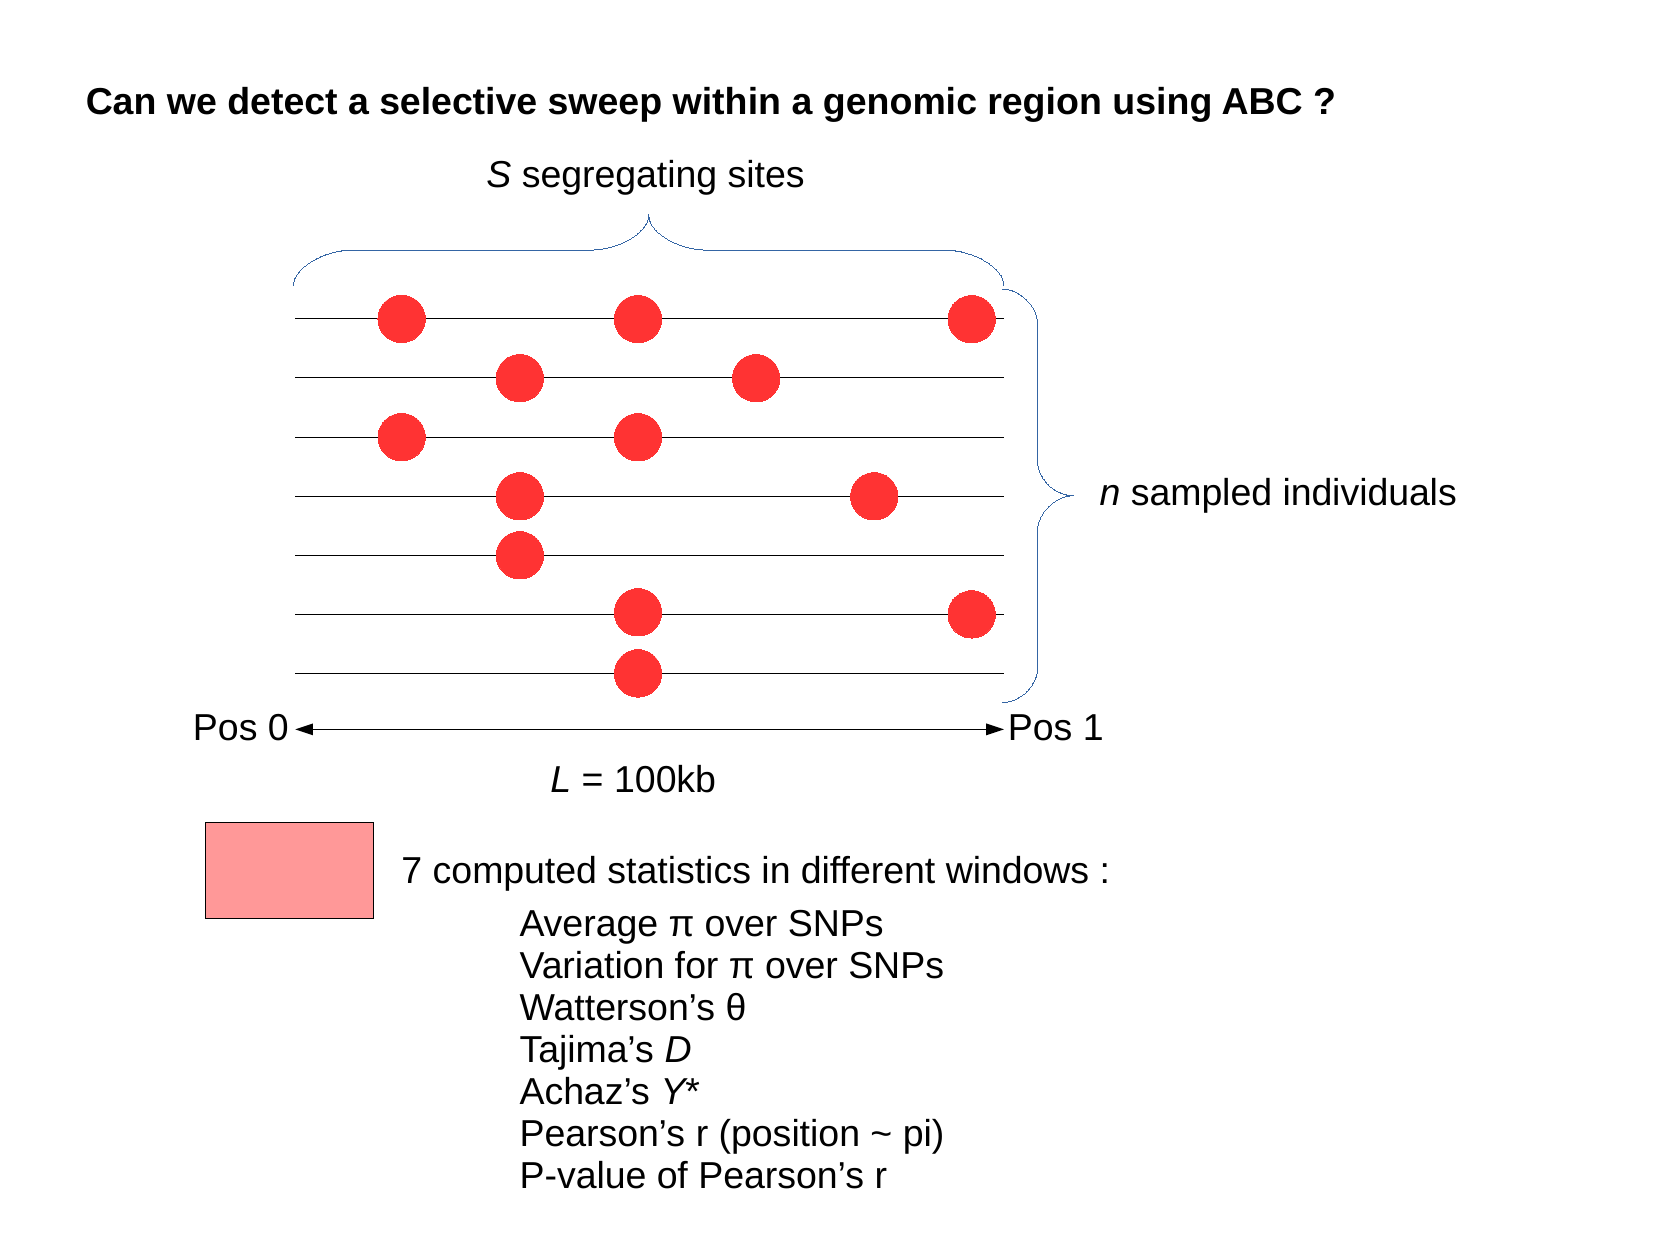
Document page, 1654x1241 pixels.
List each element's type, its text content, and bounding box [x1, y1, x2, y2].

text_box [732, 354, 780, 402]
text_box [496, 354, 544, 402]
text_box [614, 649, 662, 698]
text_box [948, 590, 996, 639]
text_box 7 computed statistics in different windows : [386, 841, 1126, 899]
text_box Average π over SNPs Variation for π over SNPs Watterson’s θ Tajima’s D Achaz’s Y* Pearson’s r (position ~ pi) P-value of Pearson’s r [504, 894, 1261, 1241]
text_box L = 100kb [535, 750, 731, 808]
text_box [850, 472, 898, 520]
text_box [948, 295, 996, 343]
text_box [496, 472, 544, 520]
text_box [378, 413, 426, 461]
text_box [377, 295, 426, 343]
text_box Pos 1 [993, 699, 1119, 756]
text_box [614, 413, 662, 461]
text_box [614, 295, 662, 343]
text_box [205, 822, 374, 919]
text_box [496, 531, 544, 579]
text_box [614, 588, 662, 636]
text_box S segregating sites [471, 145, 820, 203]
text_box Can we detect a selective sweep within a genomic region using ABC ? [71, 73, 1353, 130]
text_box n sampled individuals [1084, 464, 1472, 522]
text_box Pos 0 [178, 699, 304, 756]
